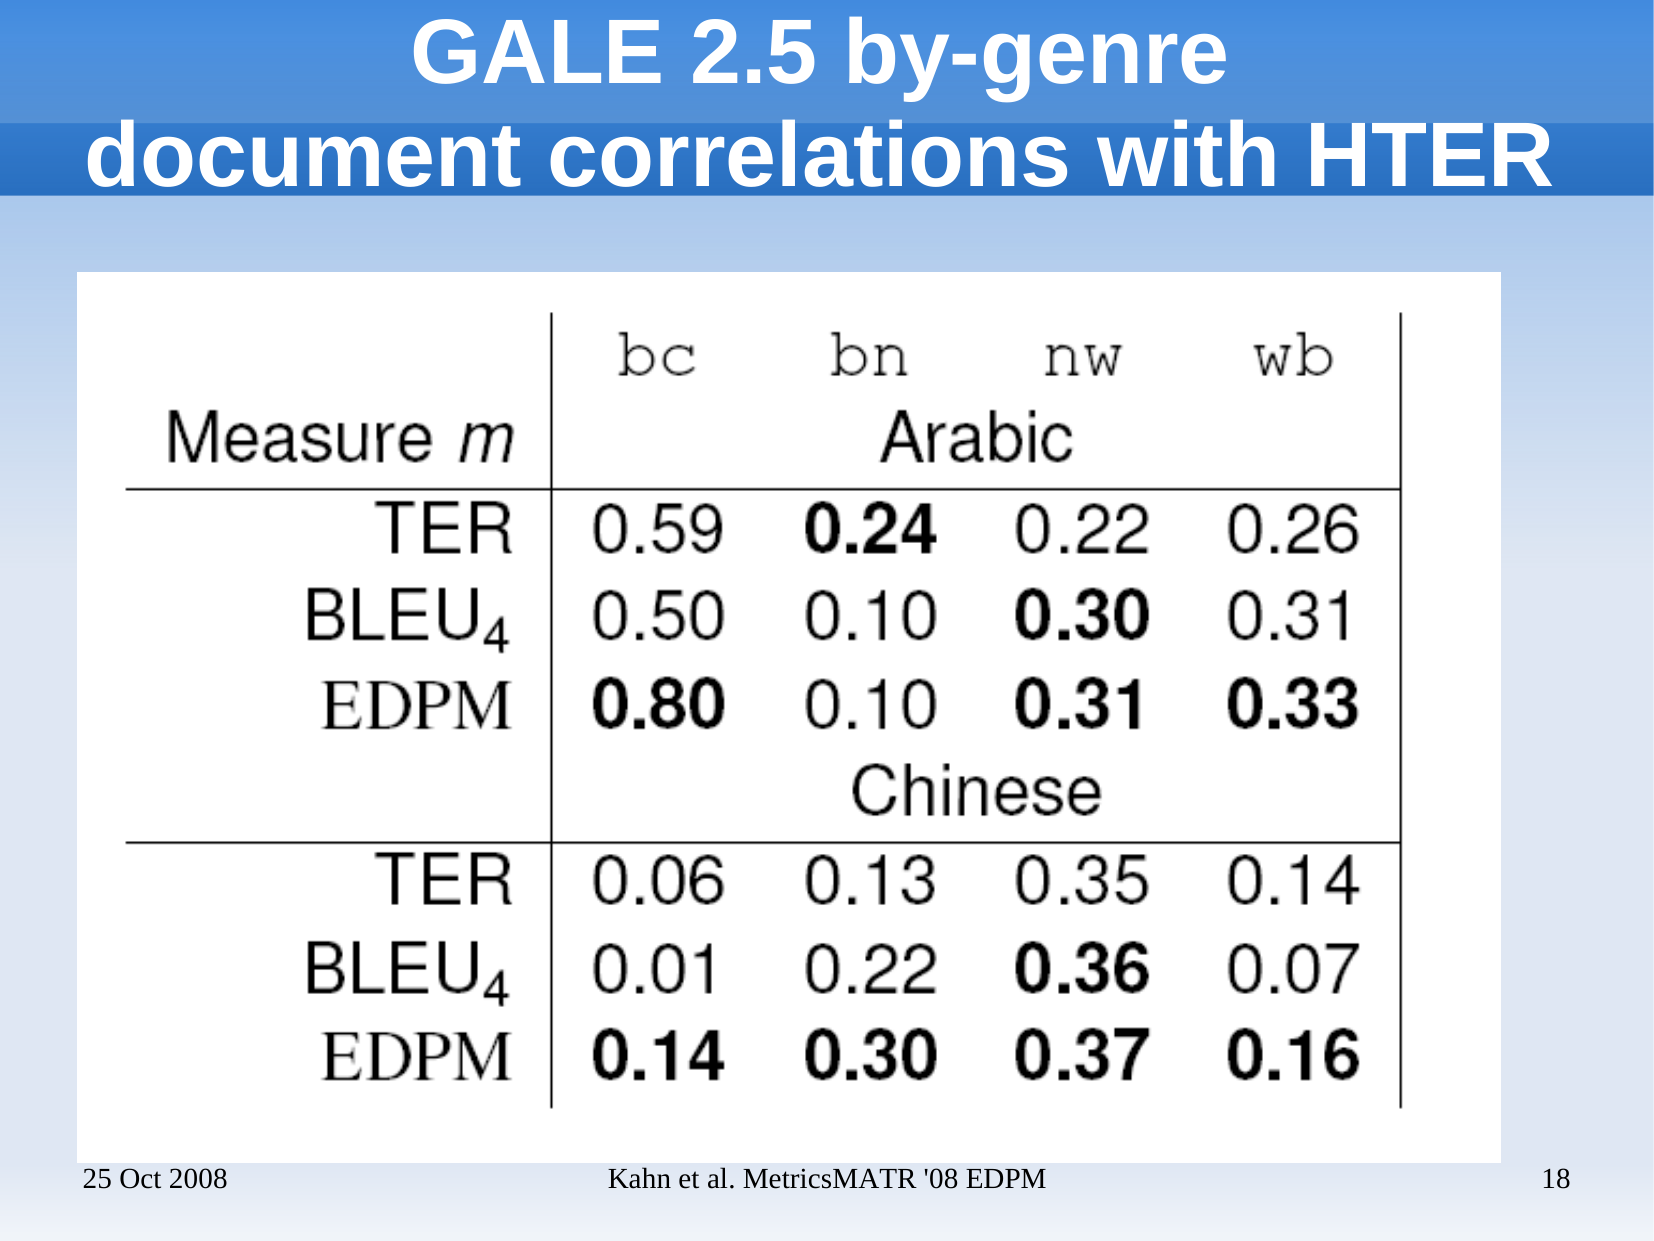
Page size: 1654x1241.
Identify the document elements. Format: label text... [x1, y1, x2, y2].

title GALE 2.5 by-genre document correlations with HTER [76, 0, 1565, 208]
picture [0, 0, 1654, 1241]
